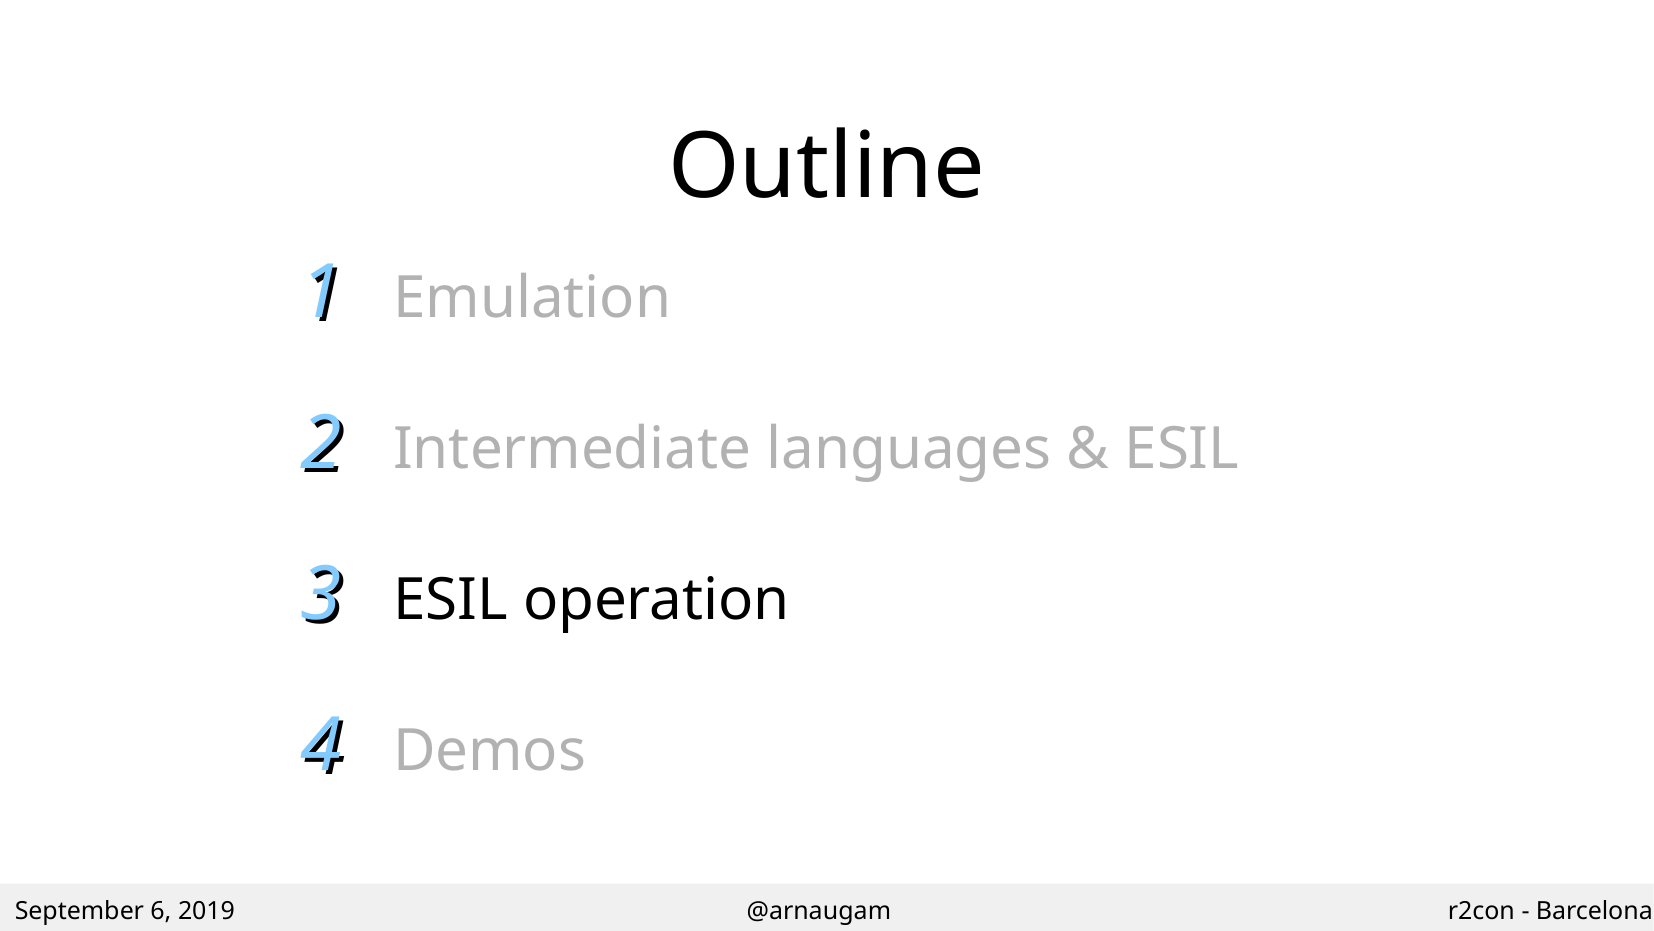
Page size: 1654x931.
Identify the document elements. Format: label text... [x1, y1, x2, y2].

list 1 Emulation 2 Intermediate languages & ESIL 3 ESIL operation 4 Demos [300, 210, 1351, 751]
title Outline [82, 84, 1571, 240]
